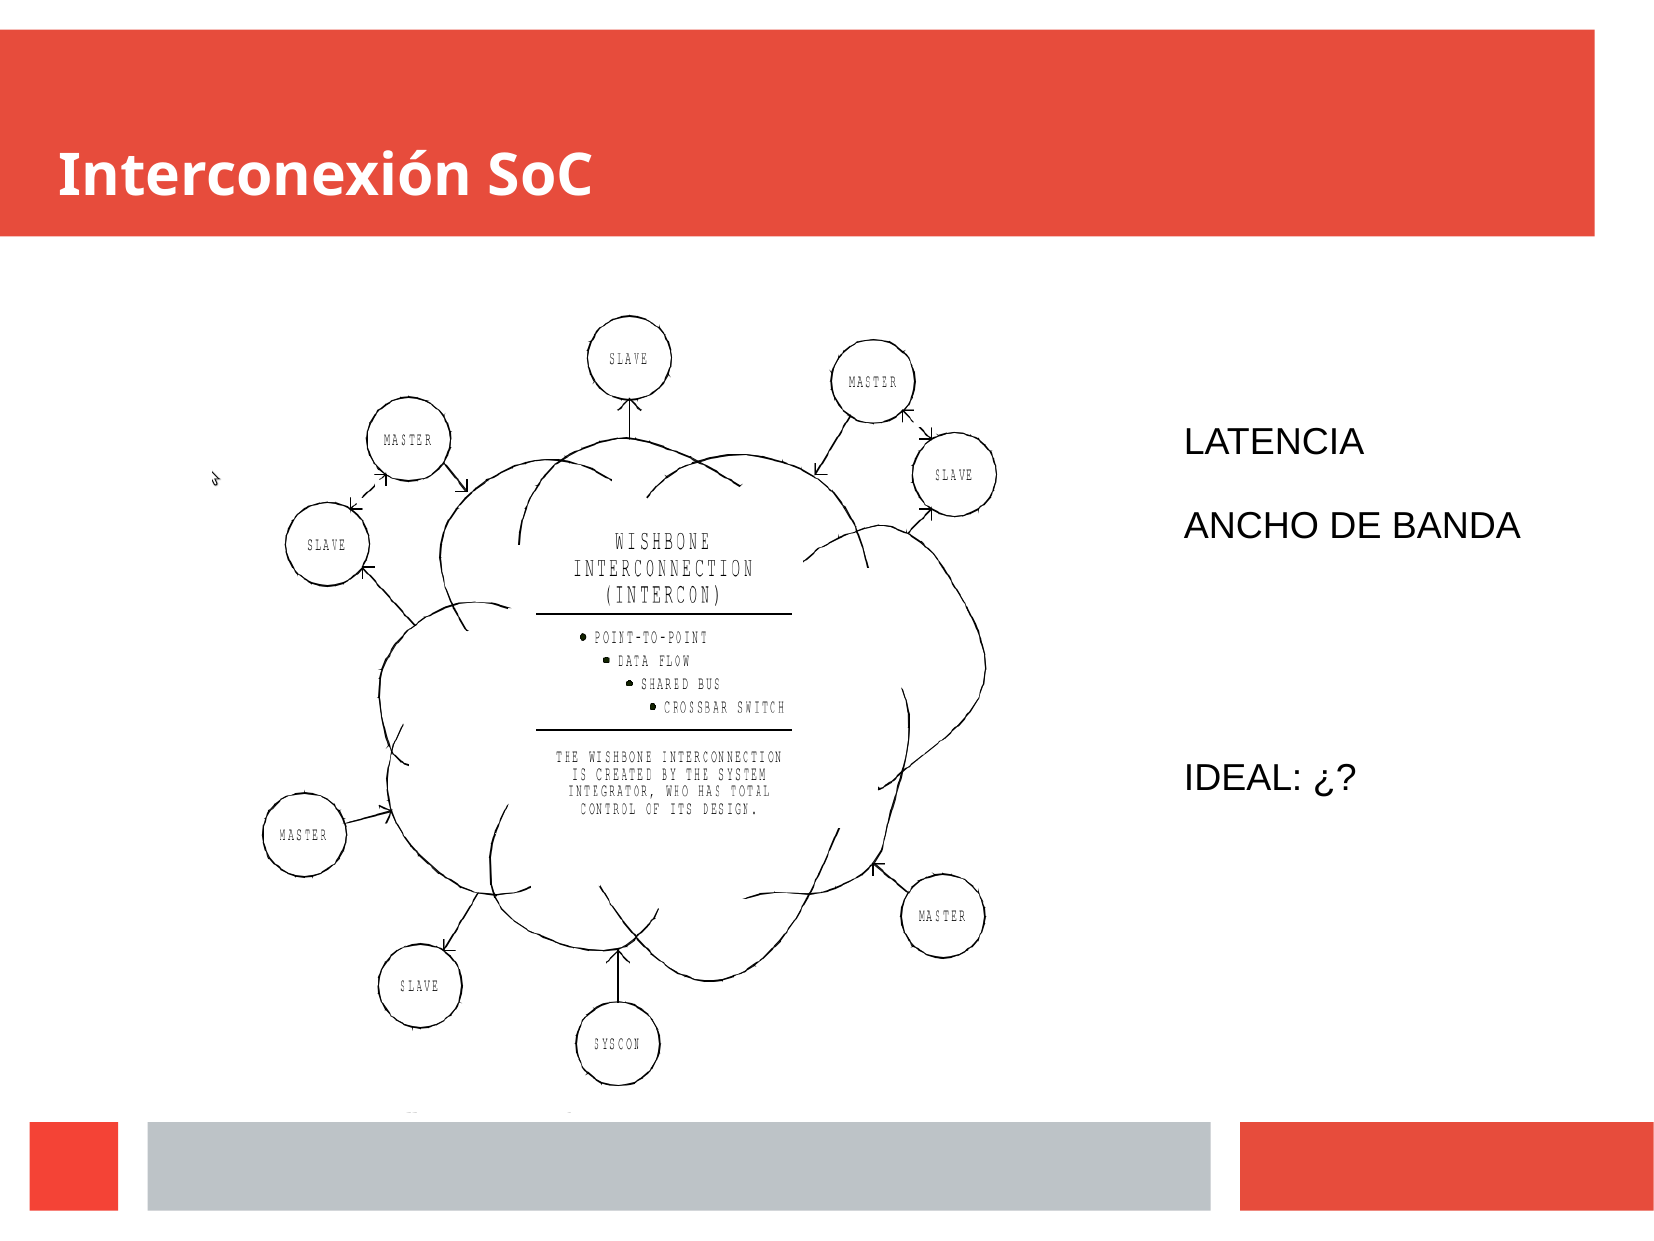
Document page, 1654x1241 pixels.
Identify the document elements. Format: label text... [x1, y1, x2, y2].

picture [212, 271, 1075, 1113]
title Interconexión SoC [59, 59, 1595, 207]
text_box LATENCIA ANCHO DE BANDA IDEAL: ¿? [1169, 413, 1619, 807]
